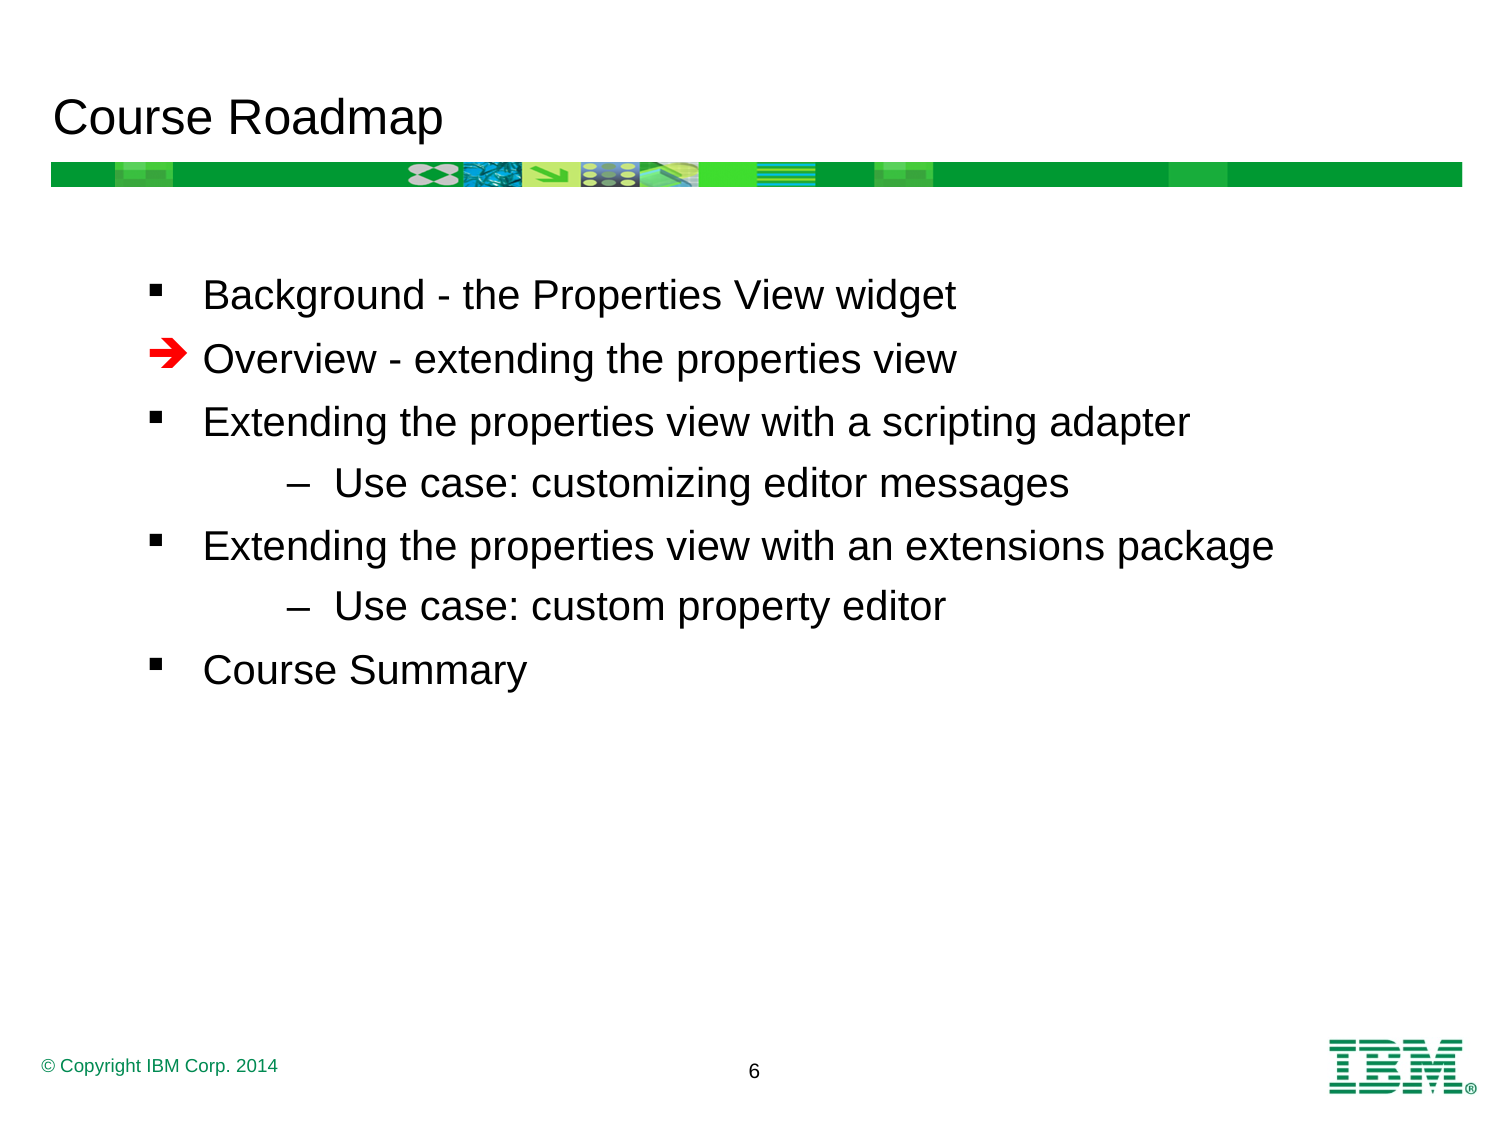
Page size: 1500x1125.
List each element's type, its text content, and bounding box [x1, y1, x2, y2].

title Course Roadmap [37, 45, 1388, 188]
picture [50, 161, 1463, 189]
picture [1327, 1037, 1479, 1096]
list Background - the Properties View widget Overview - extending the properties view Extending the properties view with a scripting adapter Use case: customizing editor messages Extending the properties view with an extensions package Use case: custom property editor Course Summary [75, 262, 1426, 1006]
